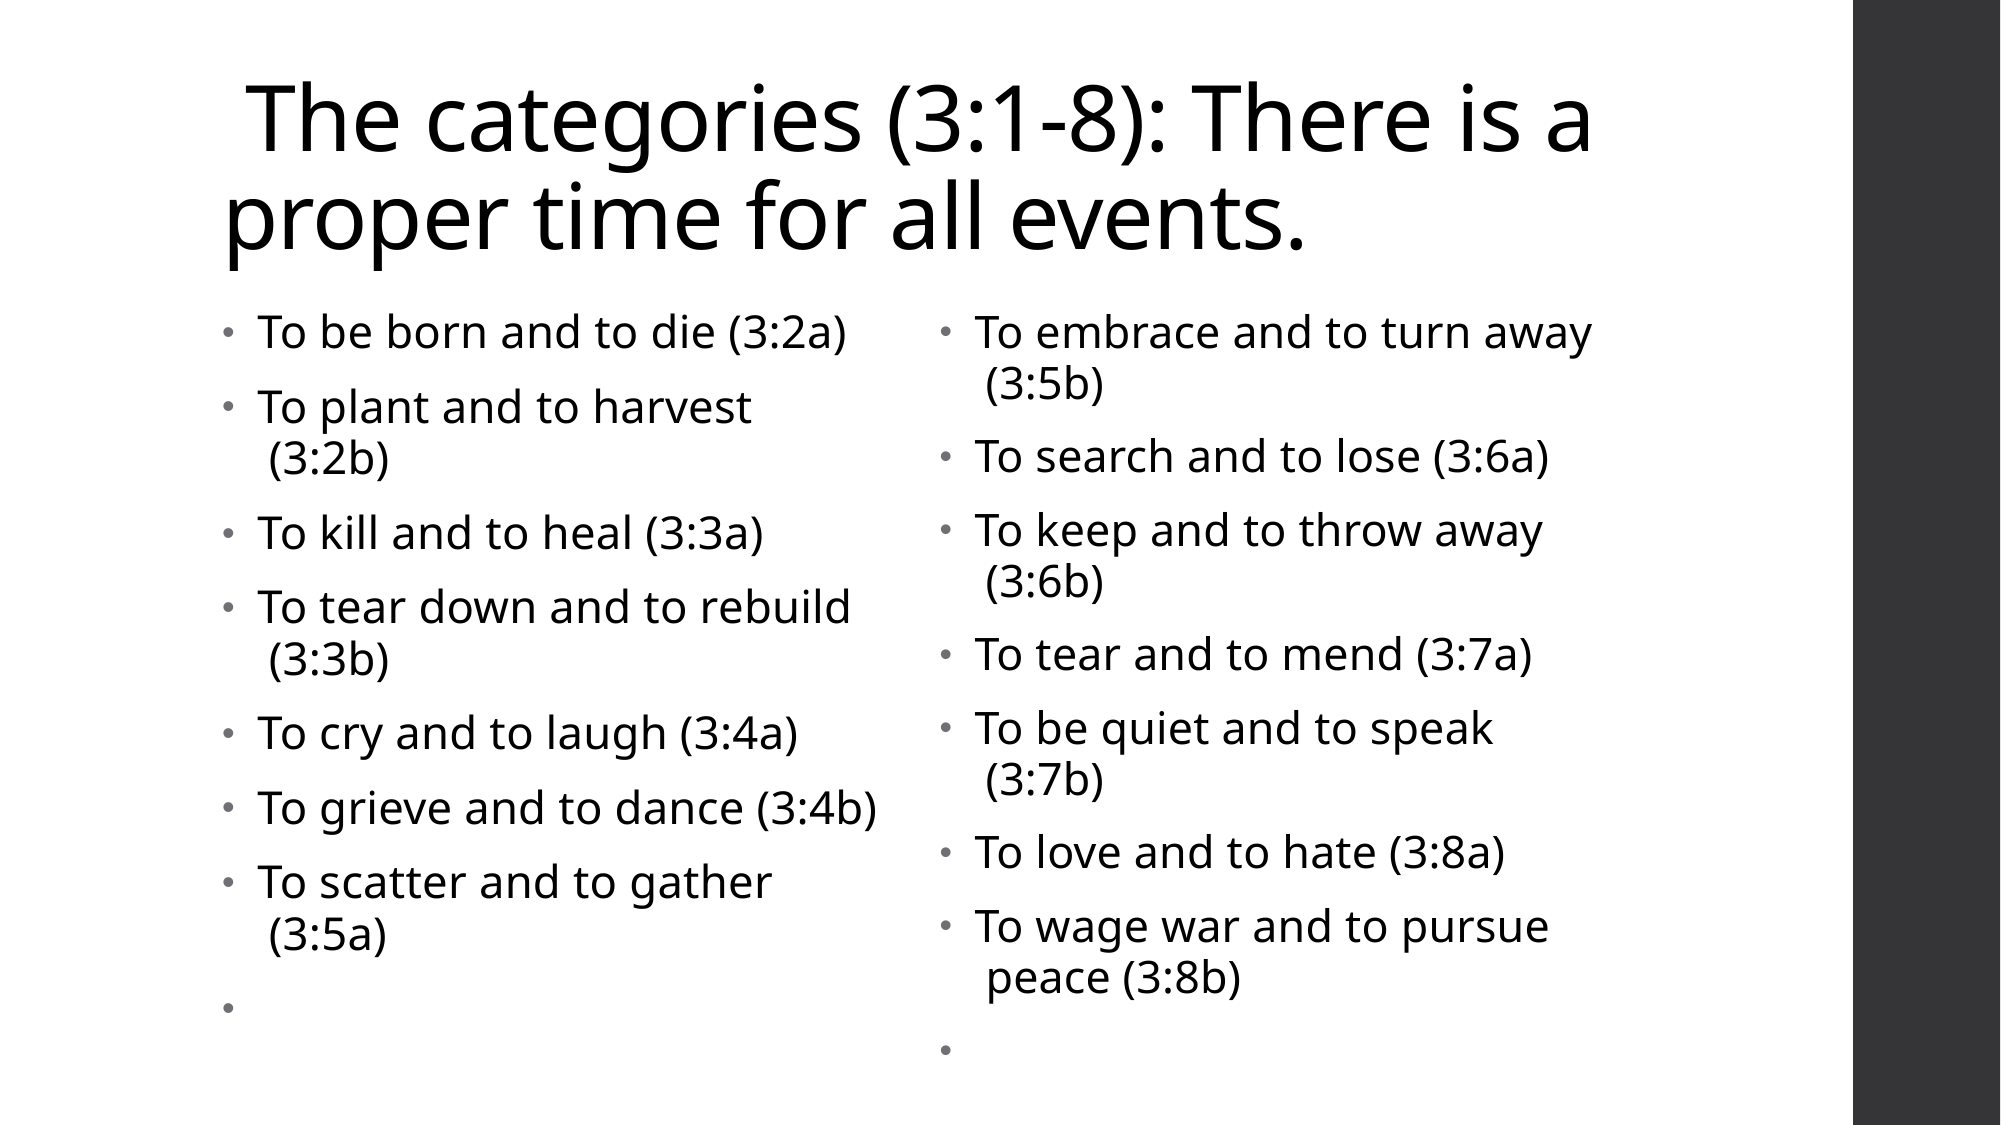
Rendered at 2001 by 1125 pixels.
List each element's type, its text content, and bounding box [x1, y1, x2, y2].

list To embrace and to turn away (3:5b) To search and to lose (3:6a) To keep and to throw away (3:6b) To tear and to mend (3:7a) To be quiet and to speak (3:7b) To love and to hate (3:8a) To wage war and to pursue peace (3:8b) [924, 299, 1617, 1014]
title The categories (3:1-8): There is a proper time for all events. [206, 60, 1797, 278]
list To be born and to die (3:2a) To plant and to harvest (3:2b) To kill and to heal (3:3a) To tear down and to rebuild (3:3b) To cry and to laugh (3:4a) To grieve and to dance (3:4b) To scatter and to gather (3:5a) [207, 299, 900, 1014]
